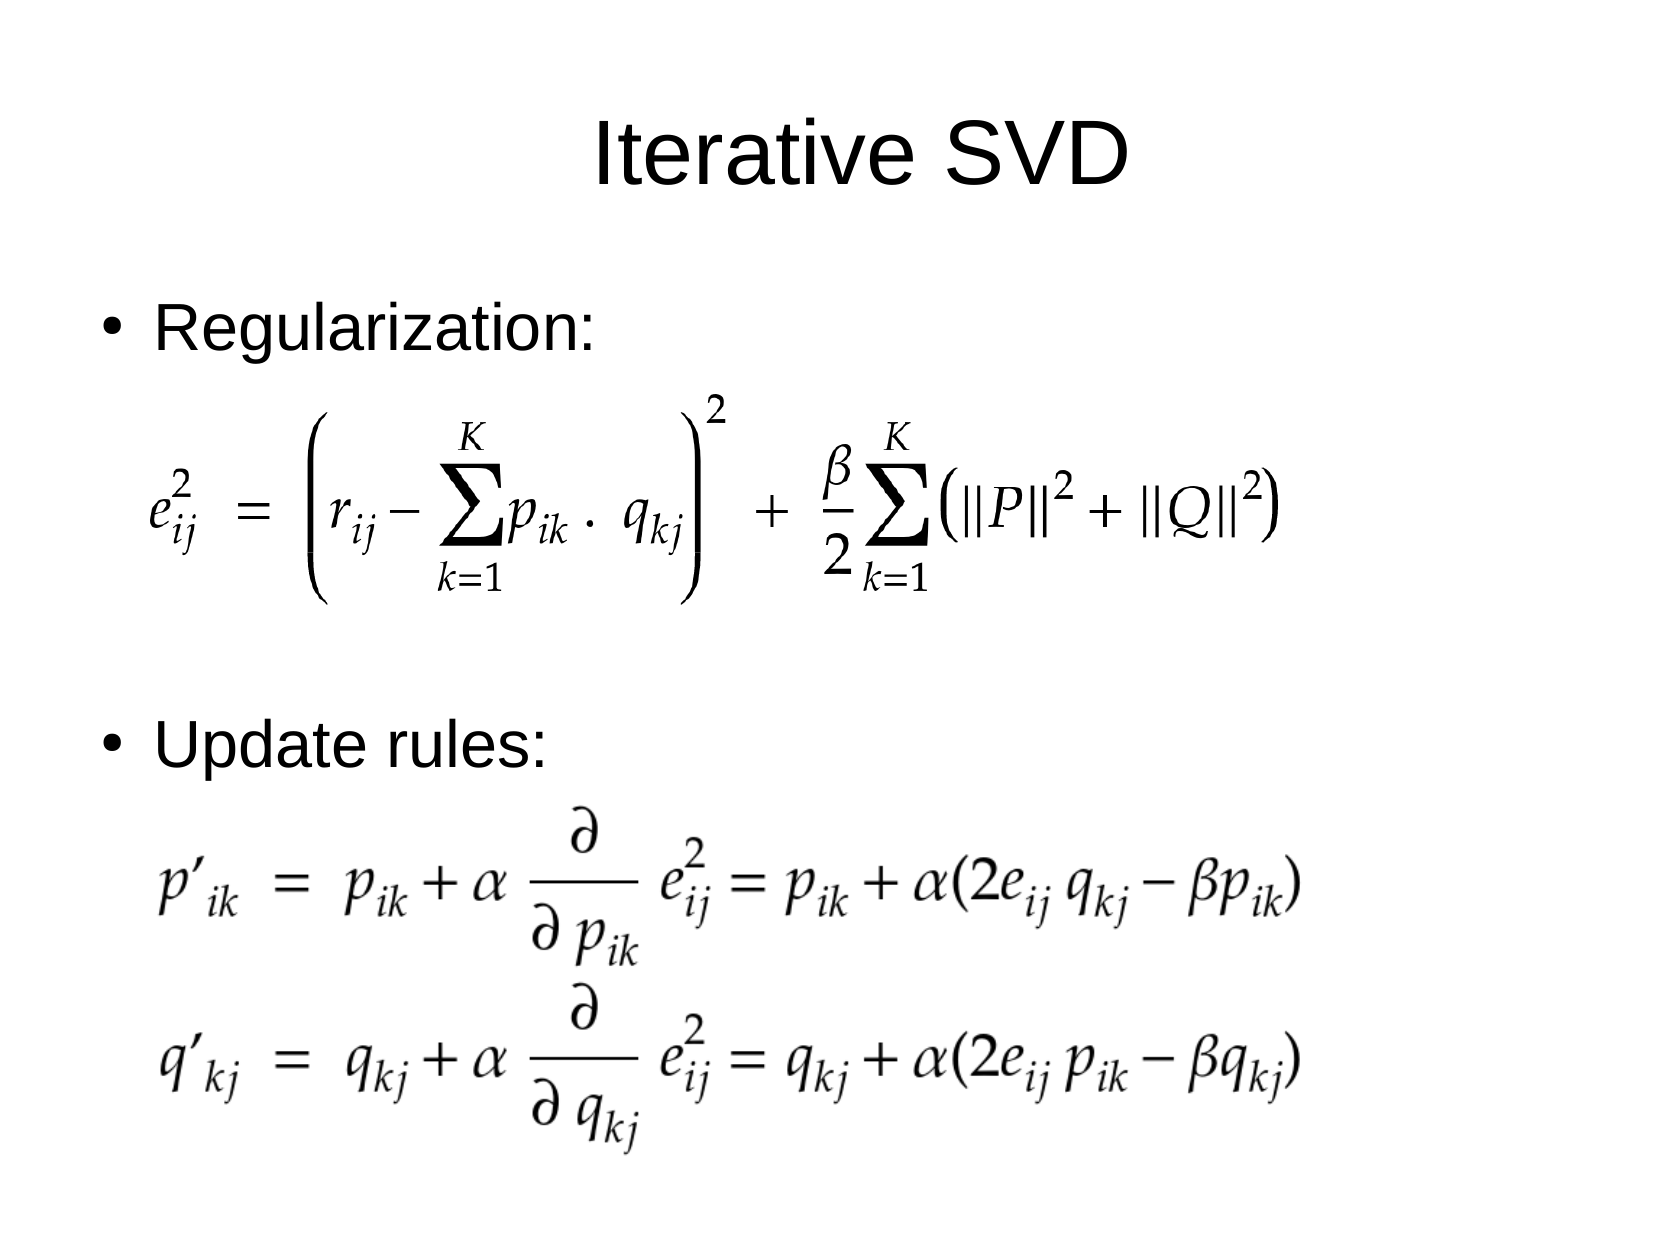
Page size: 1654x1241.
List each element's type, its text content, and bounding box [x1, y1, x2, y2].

title Iterative SVD [82, 49, 1571, 257]
picture [124, 785, 1335, 1163]
list Regularization: Update rules: [82, 290, 1571, 1010]
picture [136, 383, 1294, 632]
